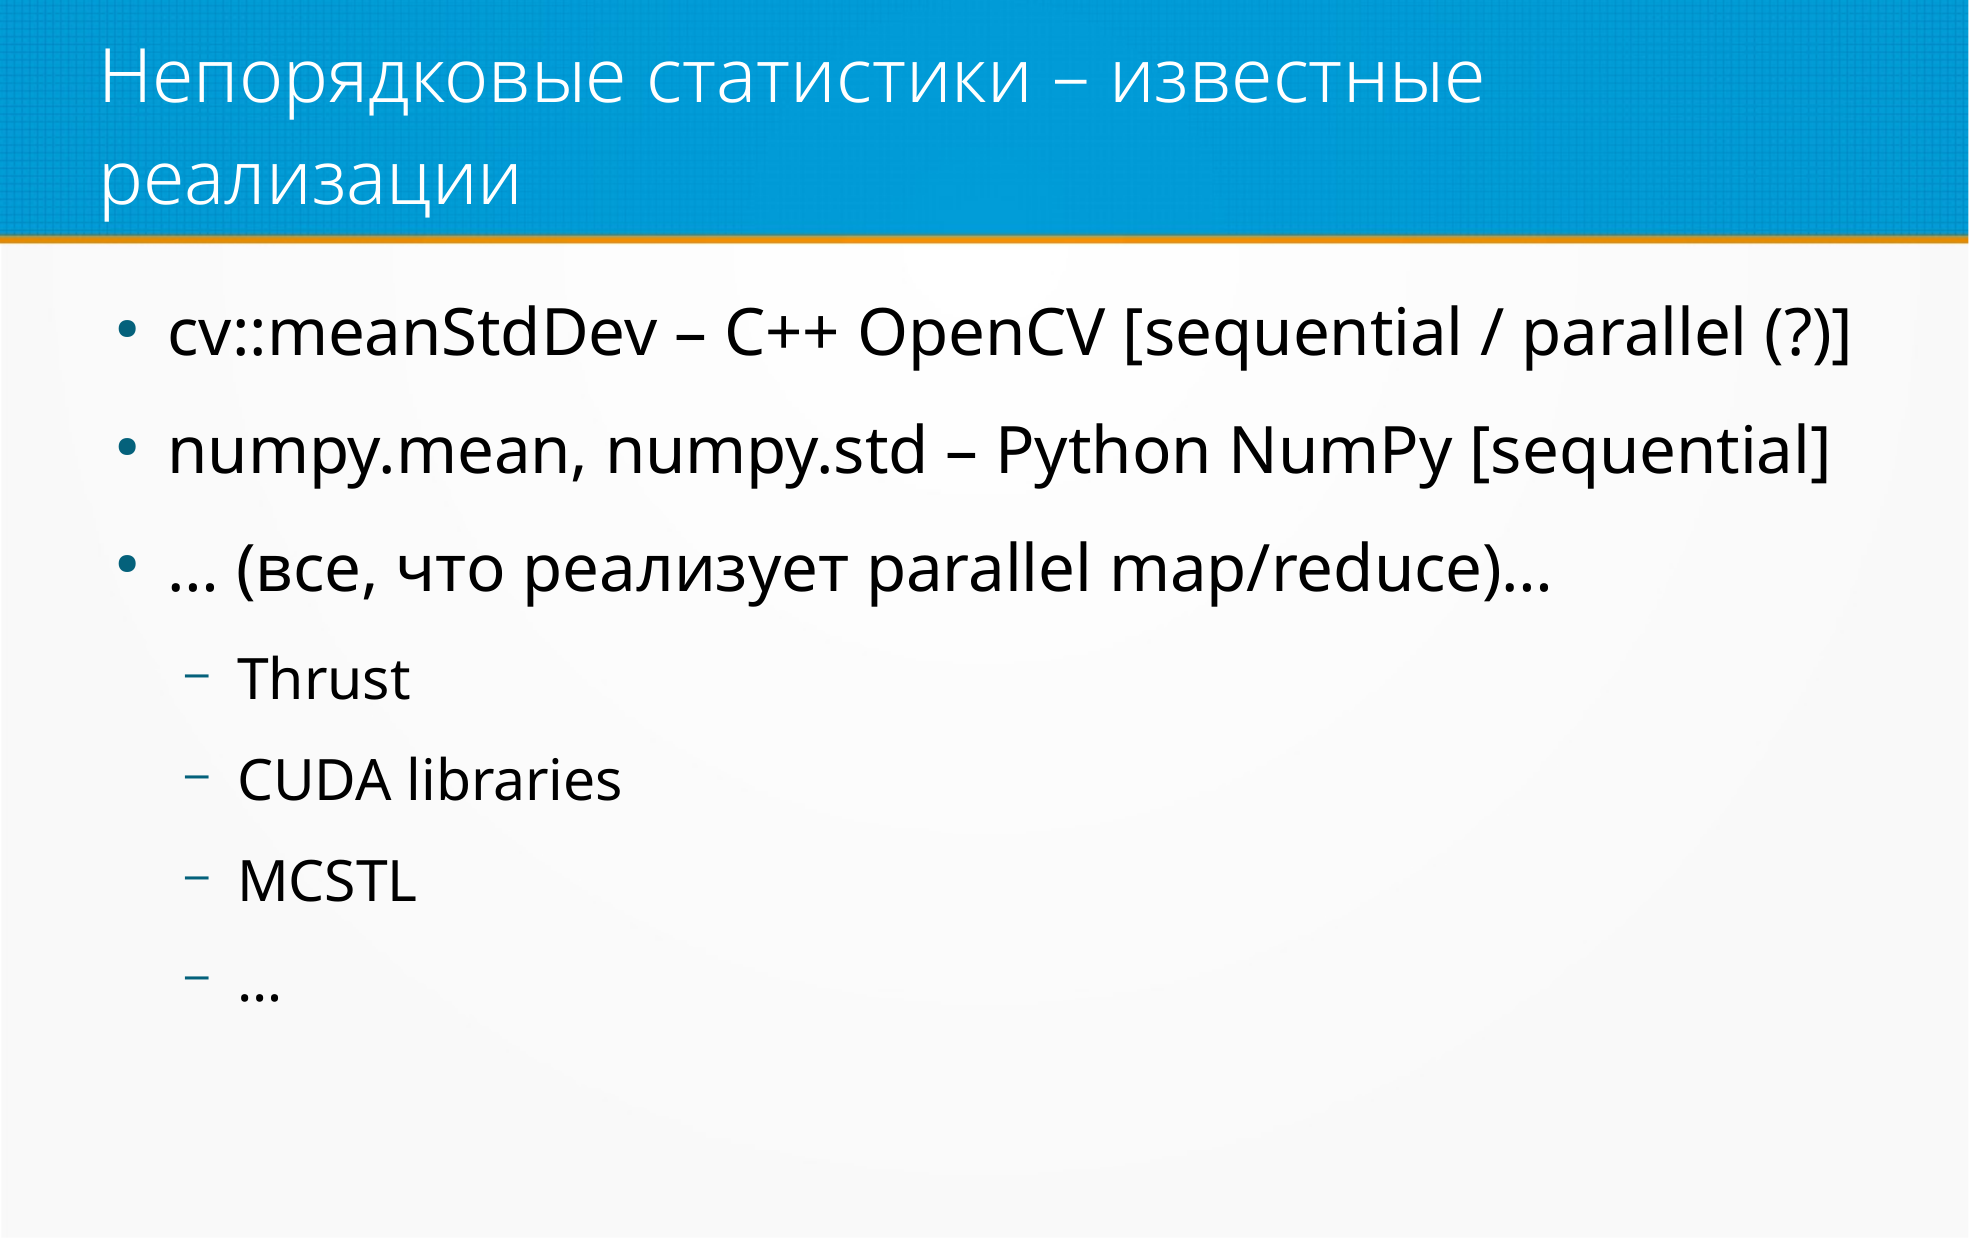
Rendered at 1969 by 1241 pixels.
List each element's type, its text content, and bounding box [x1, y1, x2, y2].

list cv::meanStdDev – C++ OpenCV [sequential / parallel (?)] numpy.mean, numpy.std – Python NumPy [sequential] … (все, что реализует parallel map/reduce)… Thrust CUDA libraries MCSTL … [98, 286, 1861, 1052]
title Непорядковые статистики – известные реализации [98, 19, 1870, 227]
picture [0, 233, 1969, 1241]
